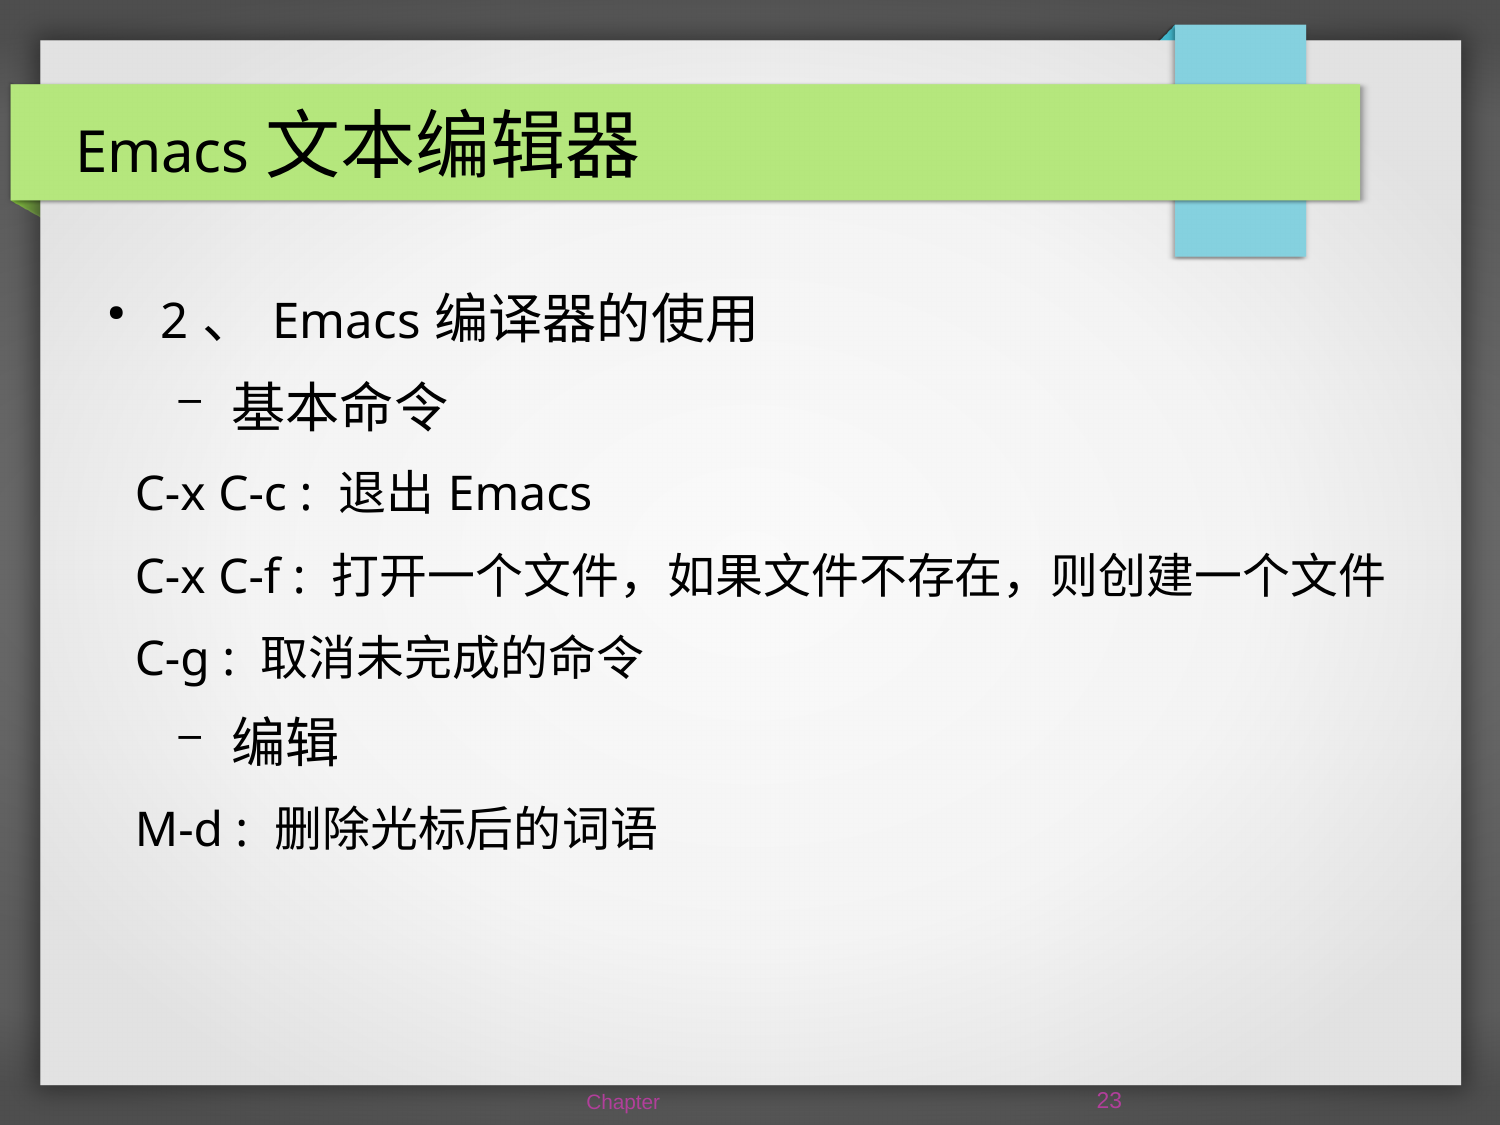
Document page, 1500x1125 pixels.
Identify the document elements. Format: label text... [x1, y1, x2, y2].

text_box <number> [1025, 1075, 1123, 1114]
list 2、Emacs编译器的使用 基本命令 C-x C-c : 退出Emacs C-x C-f : 打开一个文件，如果文件不存在，则创建一个文件 C-g : 取消未完成的命令 编辑 M-d : 删除光标后的词语 [75, 267, 1426, 921]
text_box Chapter [75, 1075, 676, 1114]
title Emacs文本编辑器 [75, 85, 1147, 193]
picture [0, 0, 1500, 1125]
